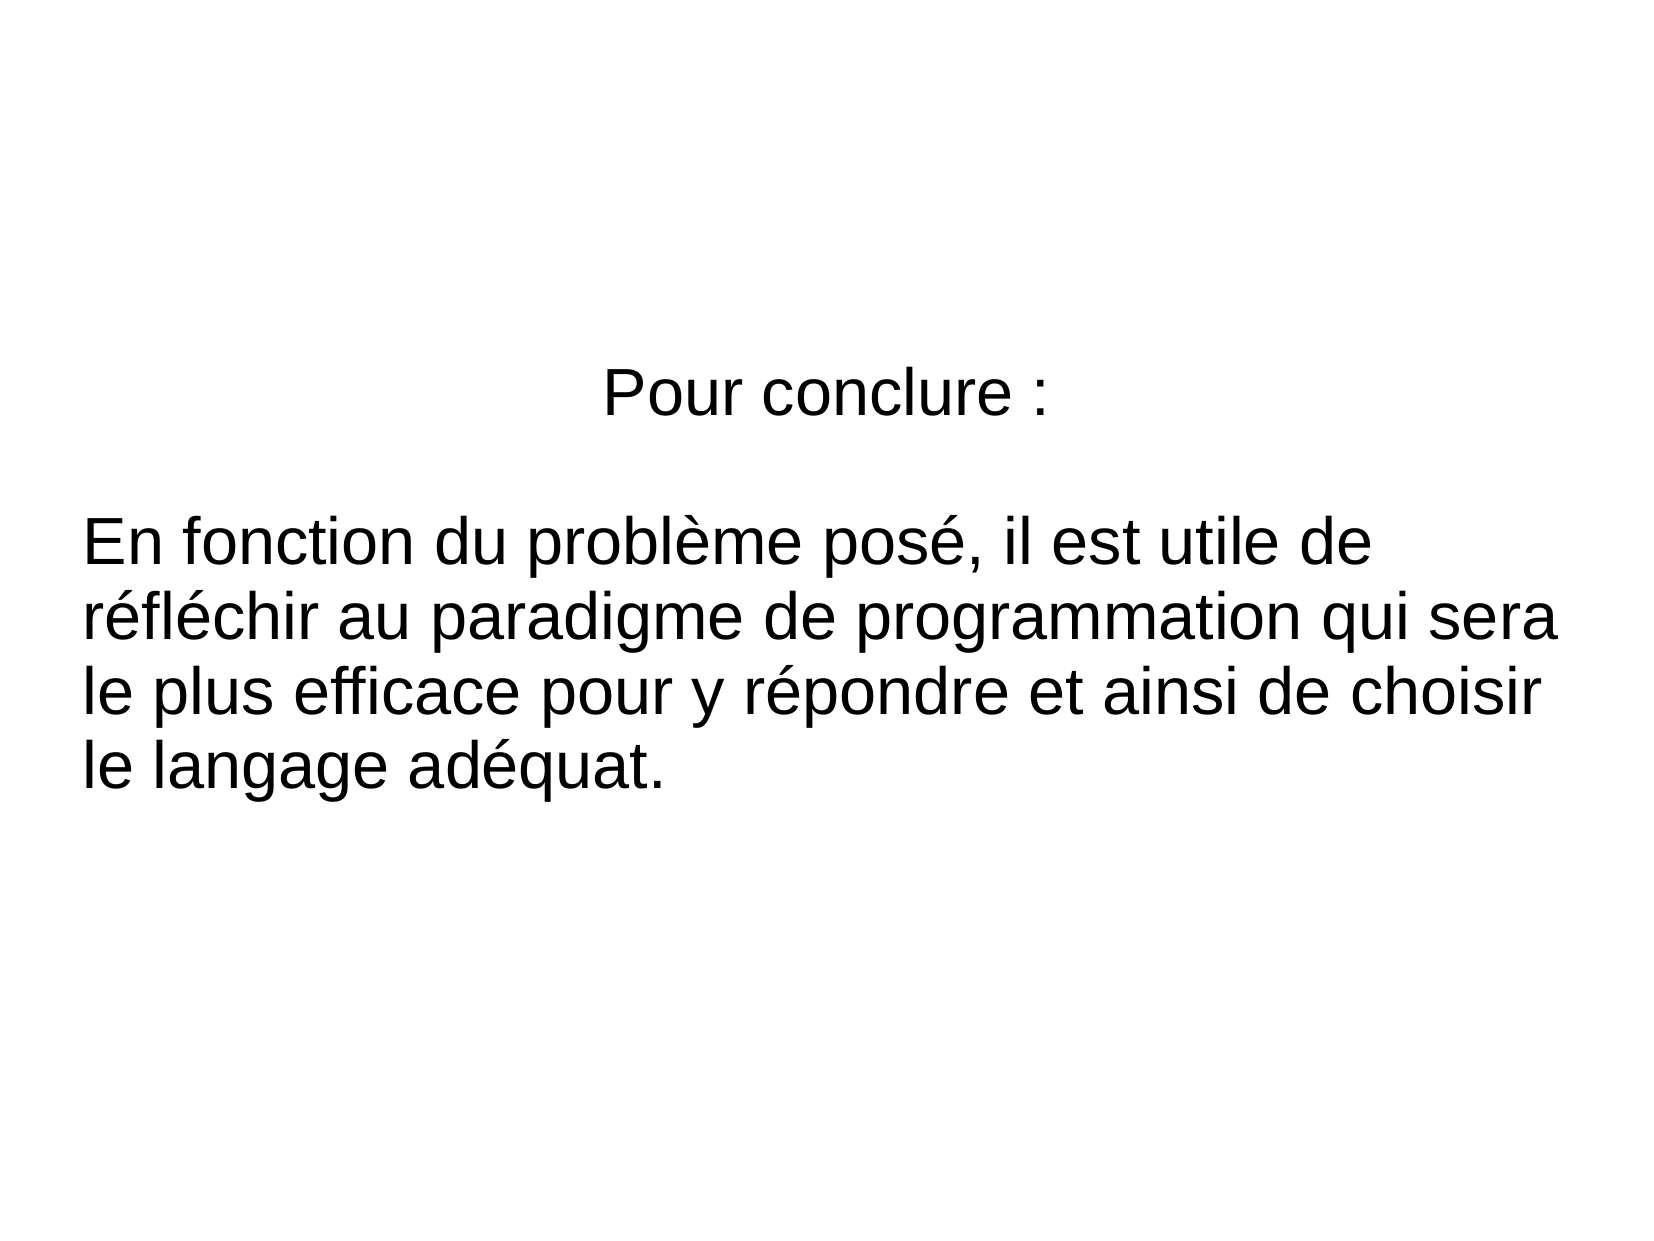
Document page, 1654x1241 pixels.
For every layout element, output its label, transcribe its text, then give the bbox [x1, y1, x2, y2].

subtitle Pour conclure : En fonction du problème posé, il est utile de réfléchir au paradigme de programmation qui sera le plus efficace pour y répondre et ainsi de choisir le langage adéquat. [82, 49, 1571, 1109]
